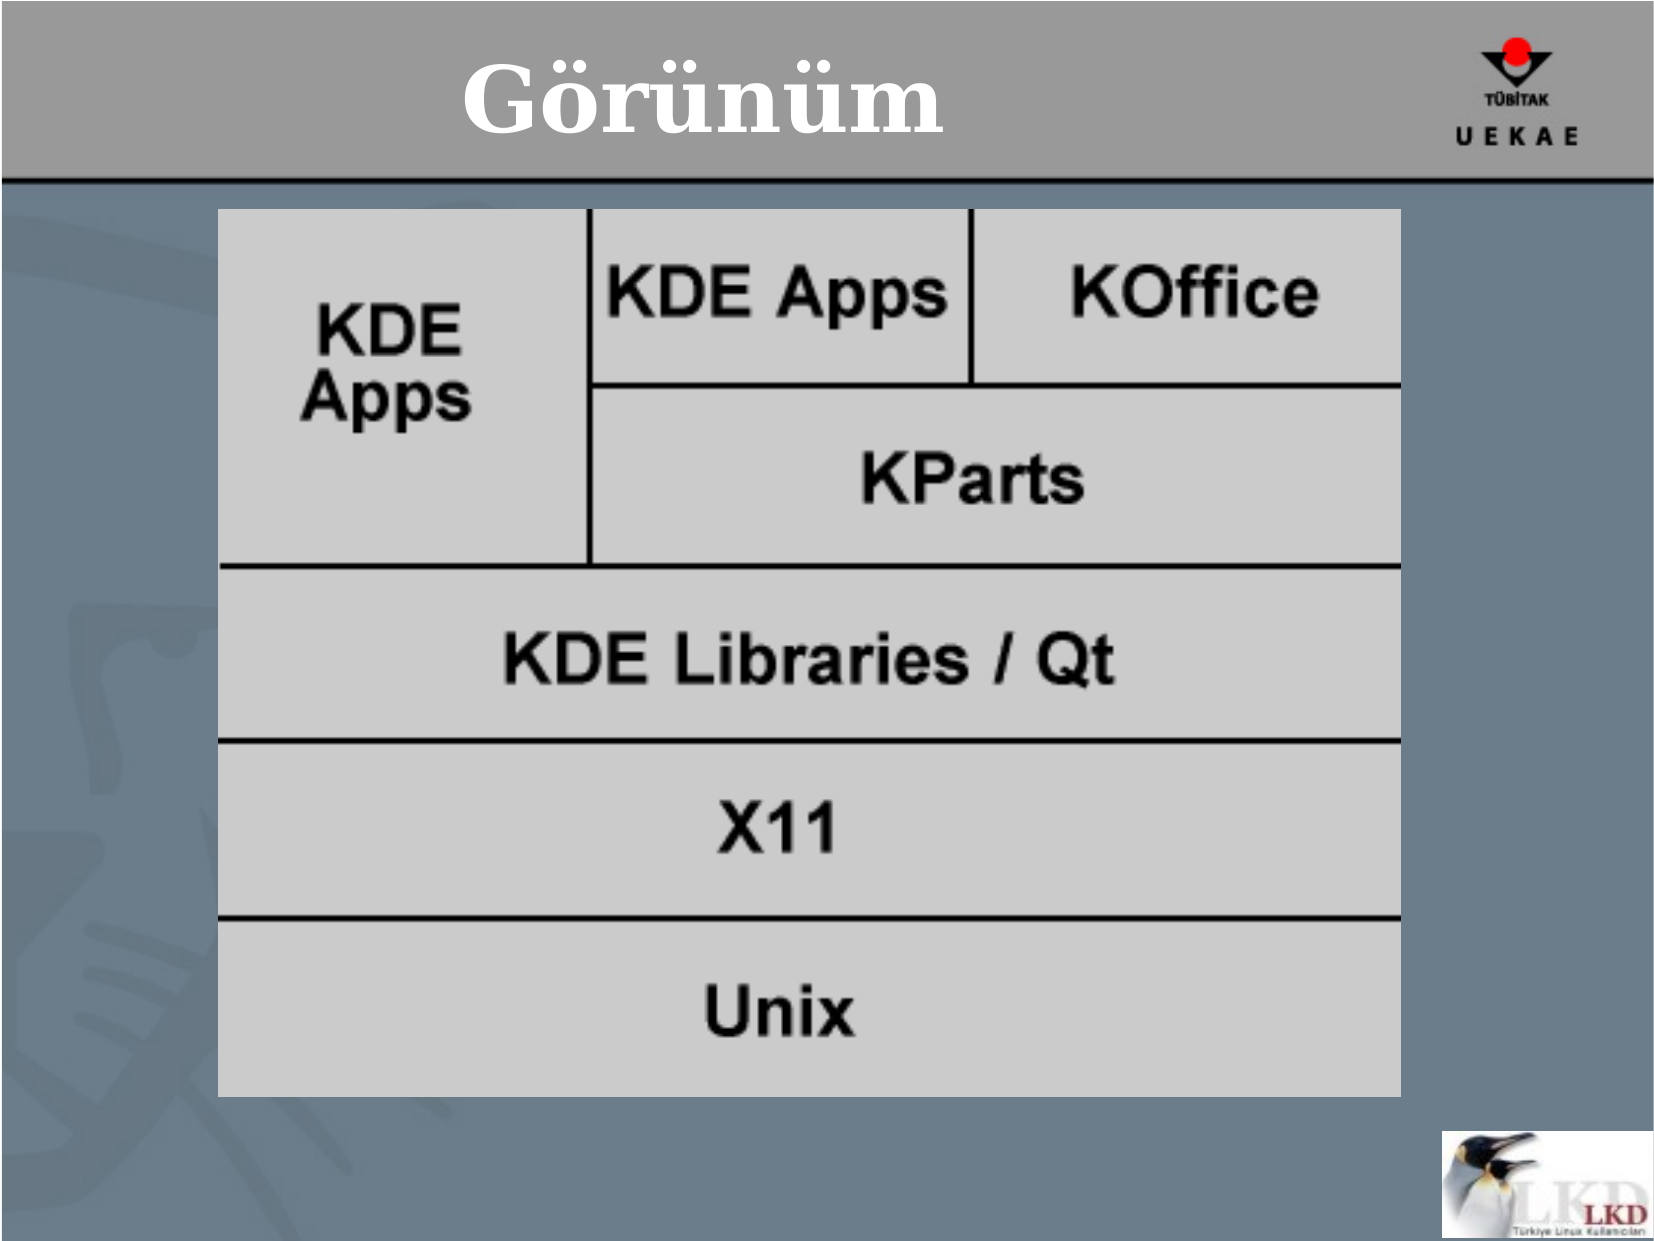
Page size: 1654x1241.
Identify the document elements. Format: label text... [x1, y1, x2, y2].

title Görünüm [0, 0, 1410, 204]
picture [1, 1, 1654, 1241]
